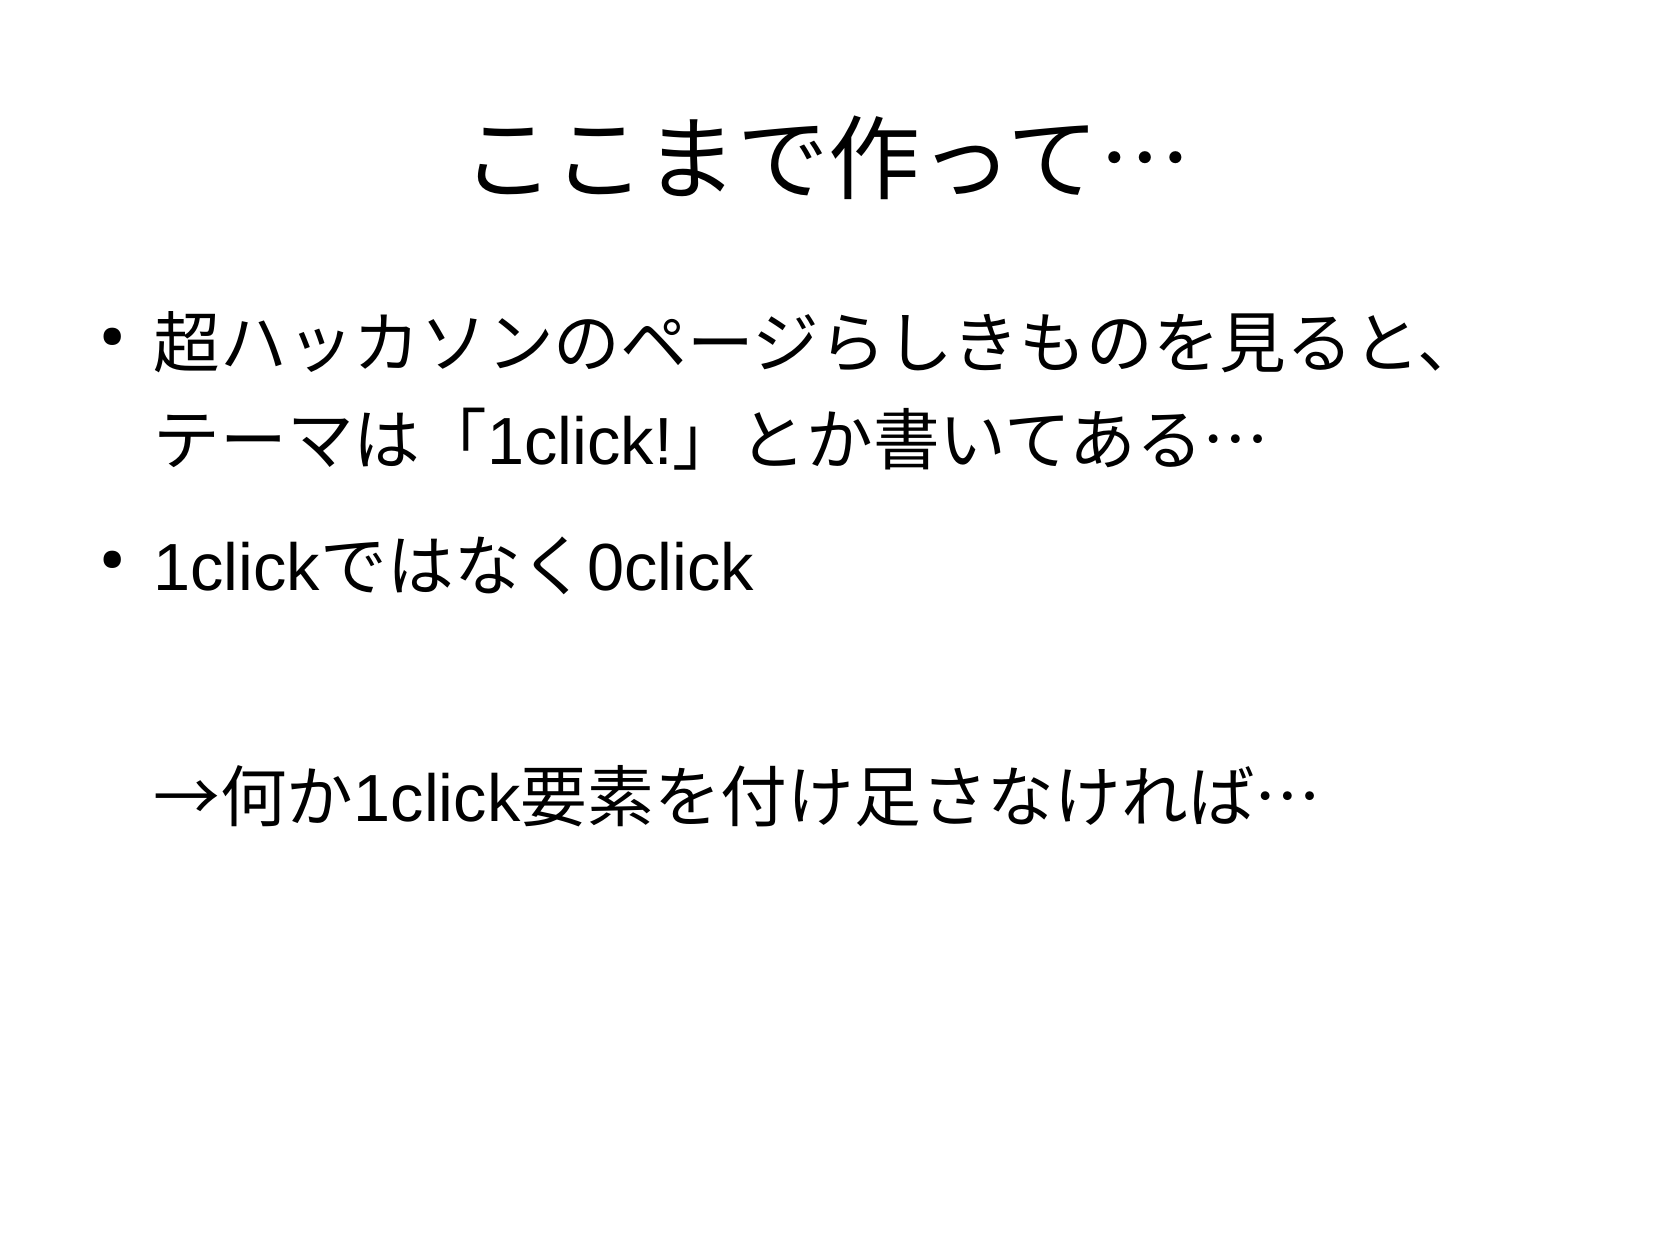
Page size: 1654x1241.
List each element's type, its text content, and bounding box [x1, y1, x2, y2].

list 超ハッカソンのページらしきものを見ると、テーマは「1click!」とか書いてある… 1clickではなく0click →何か1click要素を付け足さなければ… [82, 290, 1571, 1109]
title ここまで作って… [82, 49, 1571, 257]
